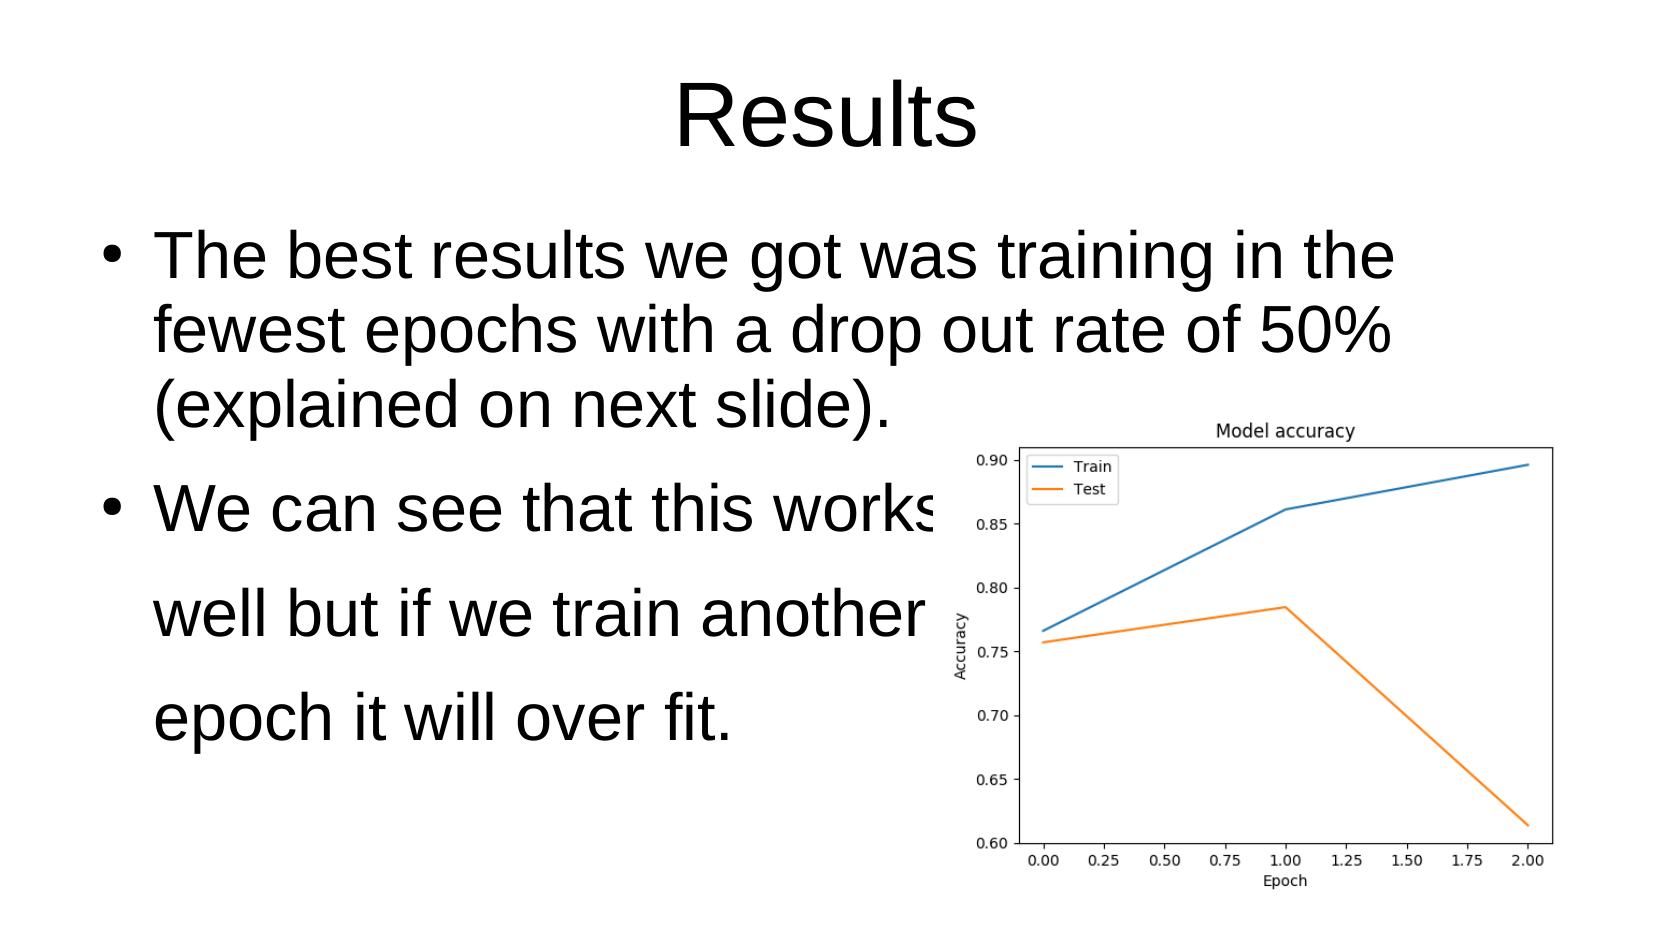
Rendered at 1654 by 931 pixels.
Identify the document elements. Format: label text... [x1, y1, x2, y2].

list The best results we got was training in the fewest epochs with a drop out rate of 50% (explained on next slide). We can see that this works well but if we train another epoch it will over fit. [82, 217, 1571, 758]
title Results [82, 37, 1571, 193]
picture [933, 385, 1621, 901]
